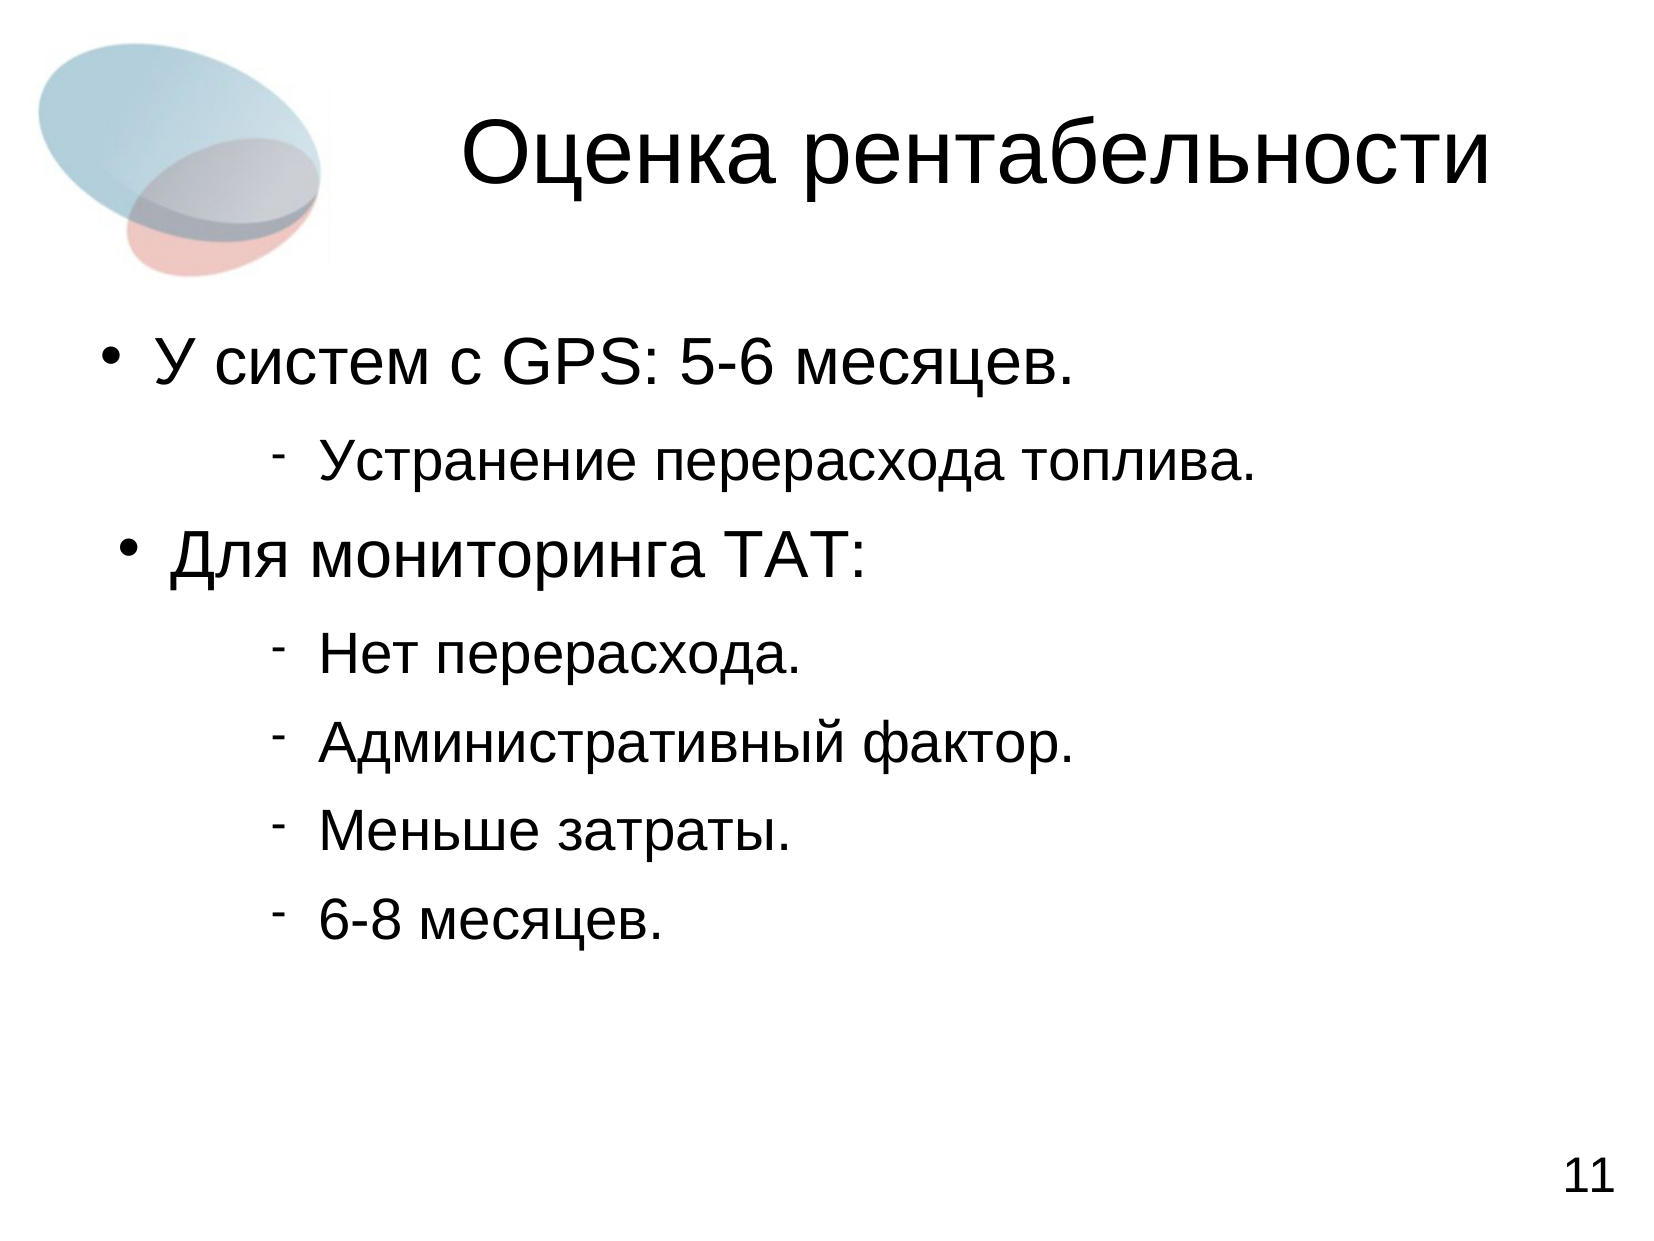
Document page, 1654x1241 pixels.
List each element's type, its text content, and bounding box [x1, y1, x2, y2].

picture [29, 29, 331, 293]
title Оценка рентабельности [383, 0, 1571, 307]
text_box 11 [1547, 1139, 1633, 1211]
list У систем с GPS: 5-6 месяцев. Устранение перерасхода топлива. Для мониторинга ТАТ: Нет перерасхода. Административный фактор. Меньше затраты. 6-8 месяцев. [82, 324, 1571, 1109]
